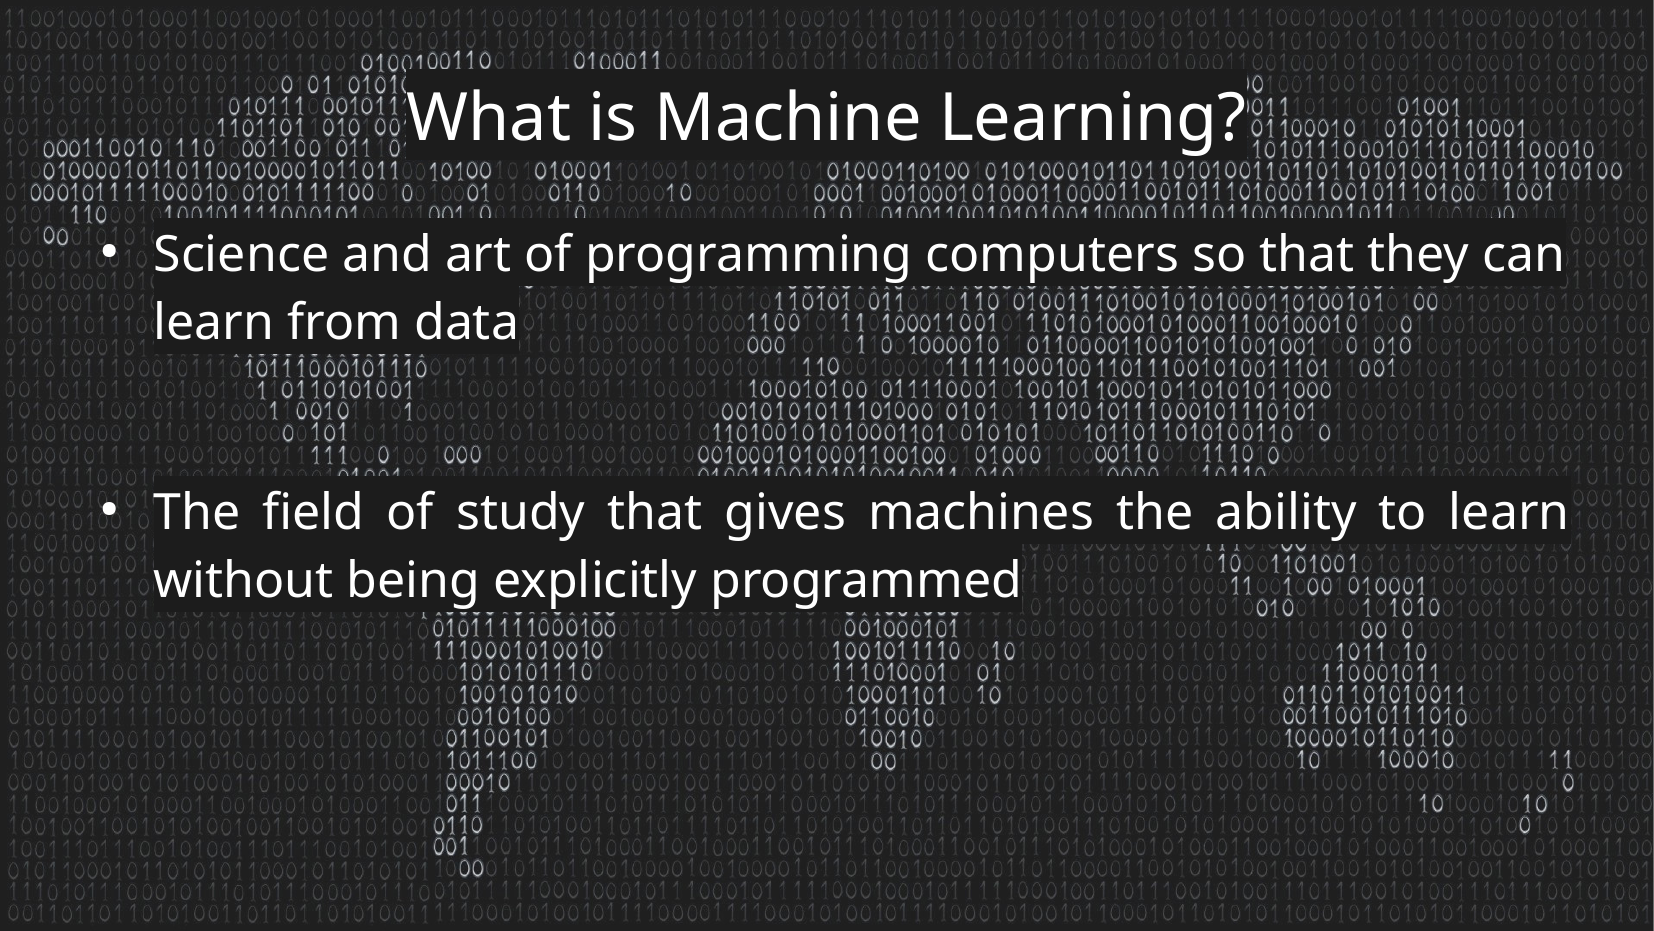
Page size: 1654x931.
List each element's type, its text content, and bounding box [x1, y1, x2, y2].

title What is Machine Learning? [82, 37, 1571, 193]
picture [0, 0, 1654, 931]
list Science and art of programming computers so that they can learn from data The field of study that gives machines the ability to learn without being explicitly programmed [82, 217, 1571, 758]
